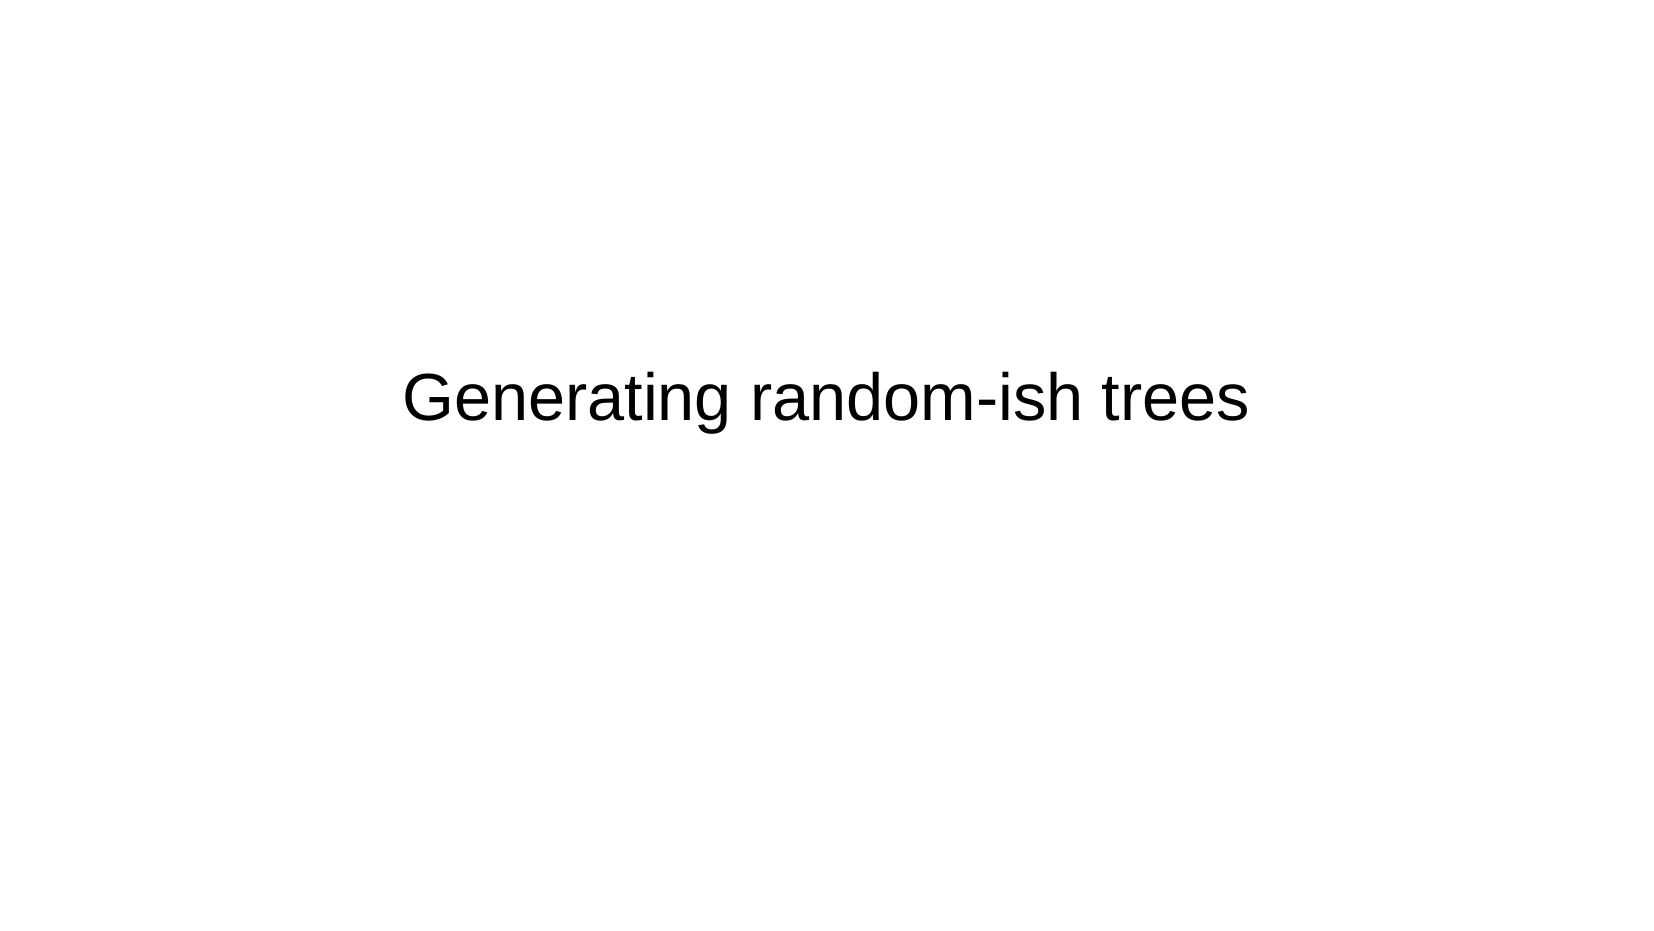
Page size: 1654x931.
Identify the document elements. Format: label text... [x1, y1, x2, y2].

subtitle Generating random-ish trees [82, 37, 1571, 757]
